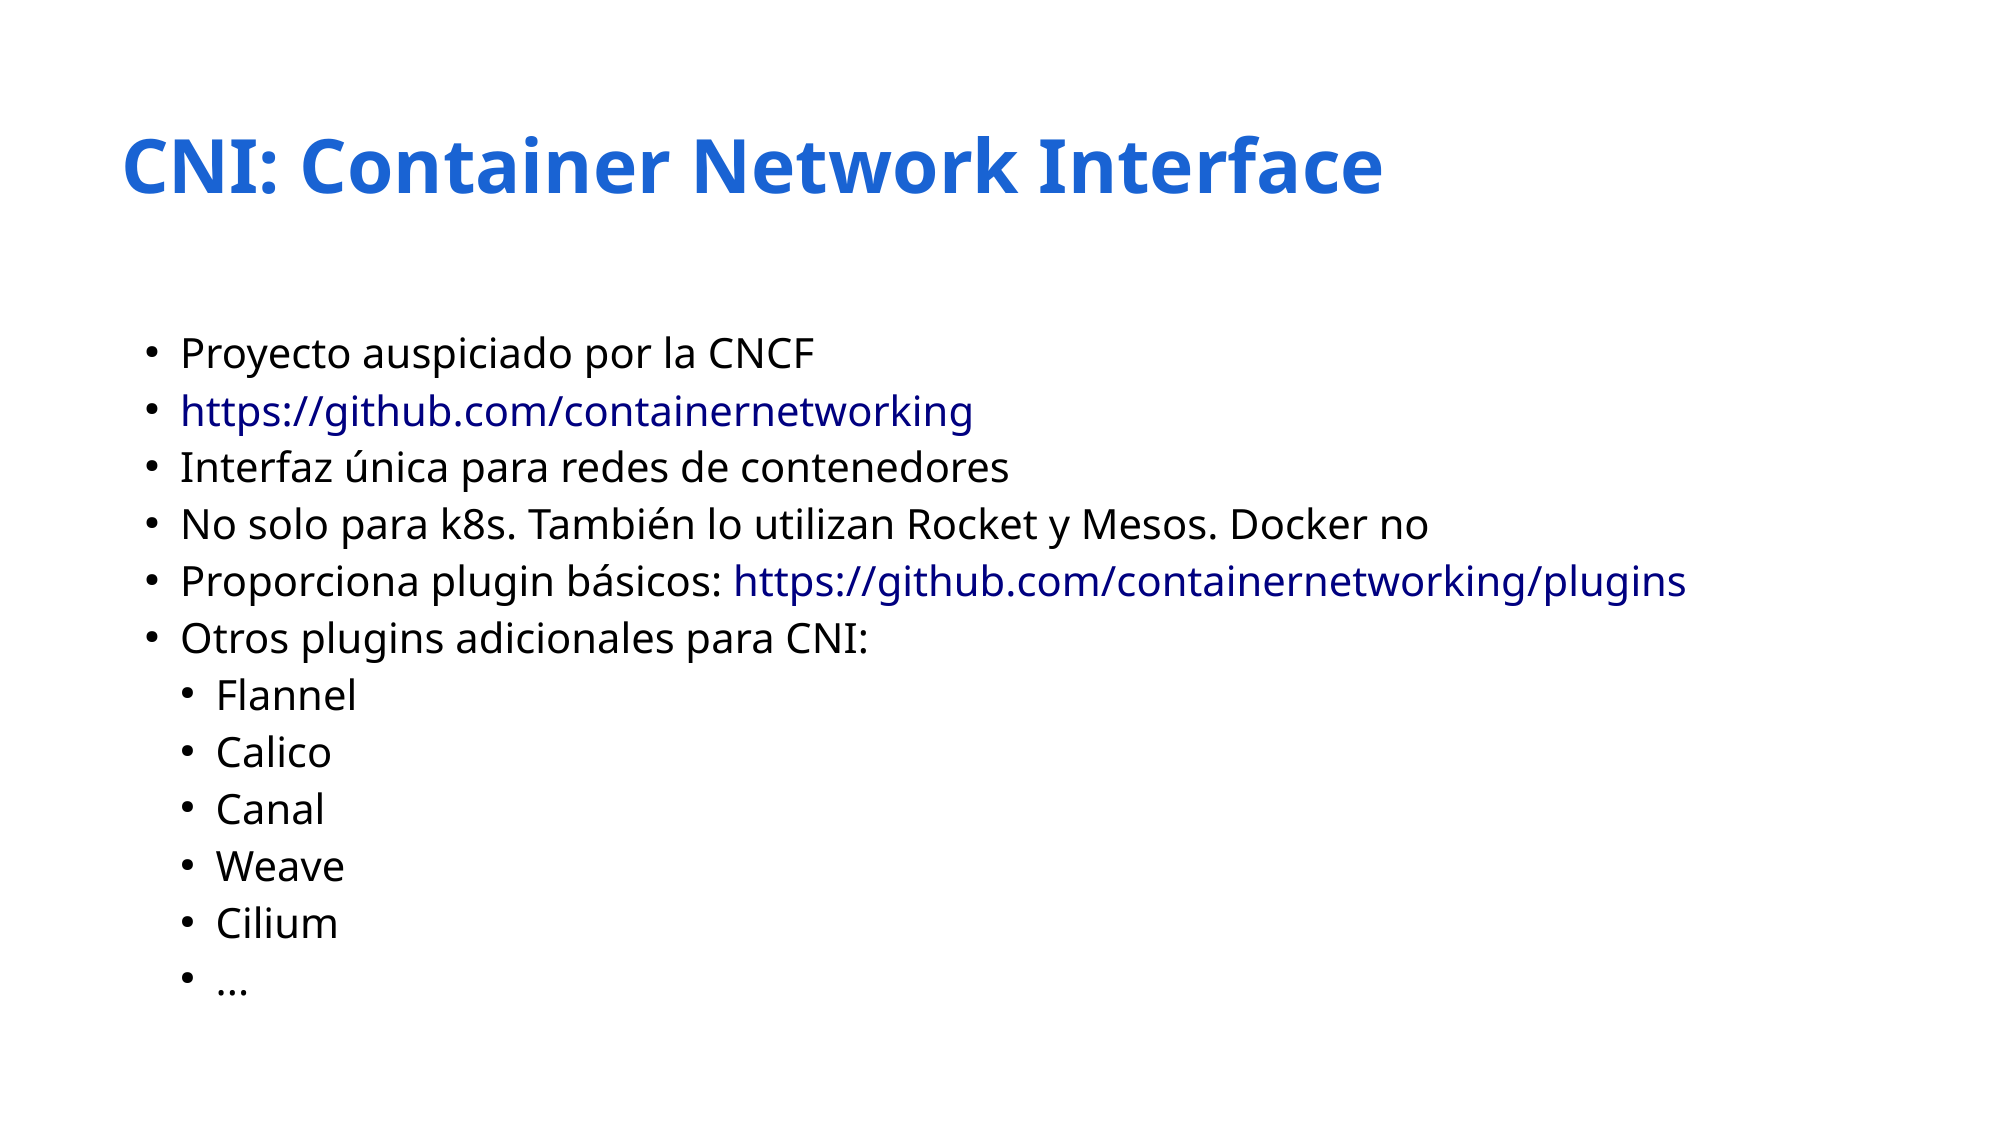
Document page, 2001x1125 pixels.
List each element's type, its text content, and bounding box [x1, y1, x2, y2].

text_box CNI: Container Network Interface [106, 106, 1878, 293]
text_box Proyecto auspiciado por la CNCF https://github.com/containernetworking Interfaz única para redes de contenedores No solo para k8s. También lo utilizan Rocket y Mesos. Docker no Proporciona plugin básicos: https://github.com/containernetworking/plugins Otros plugins adicionales para CNI: Flannel Calico Canal Weave Cilium ... [129, 259, 1890, 1053]
